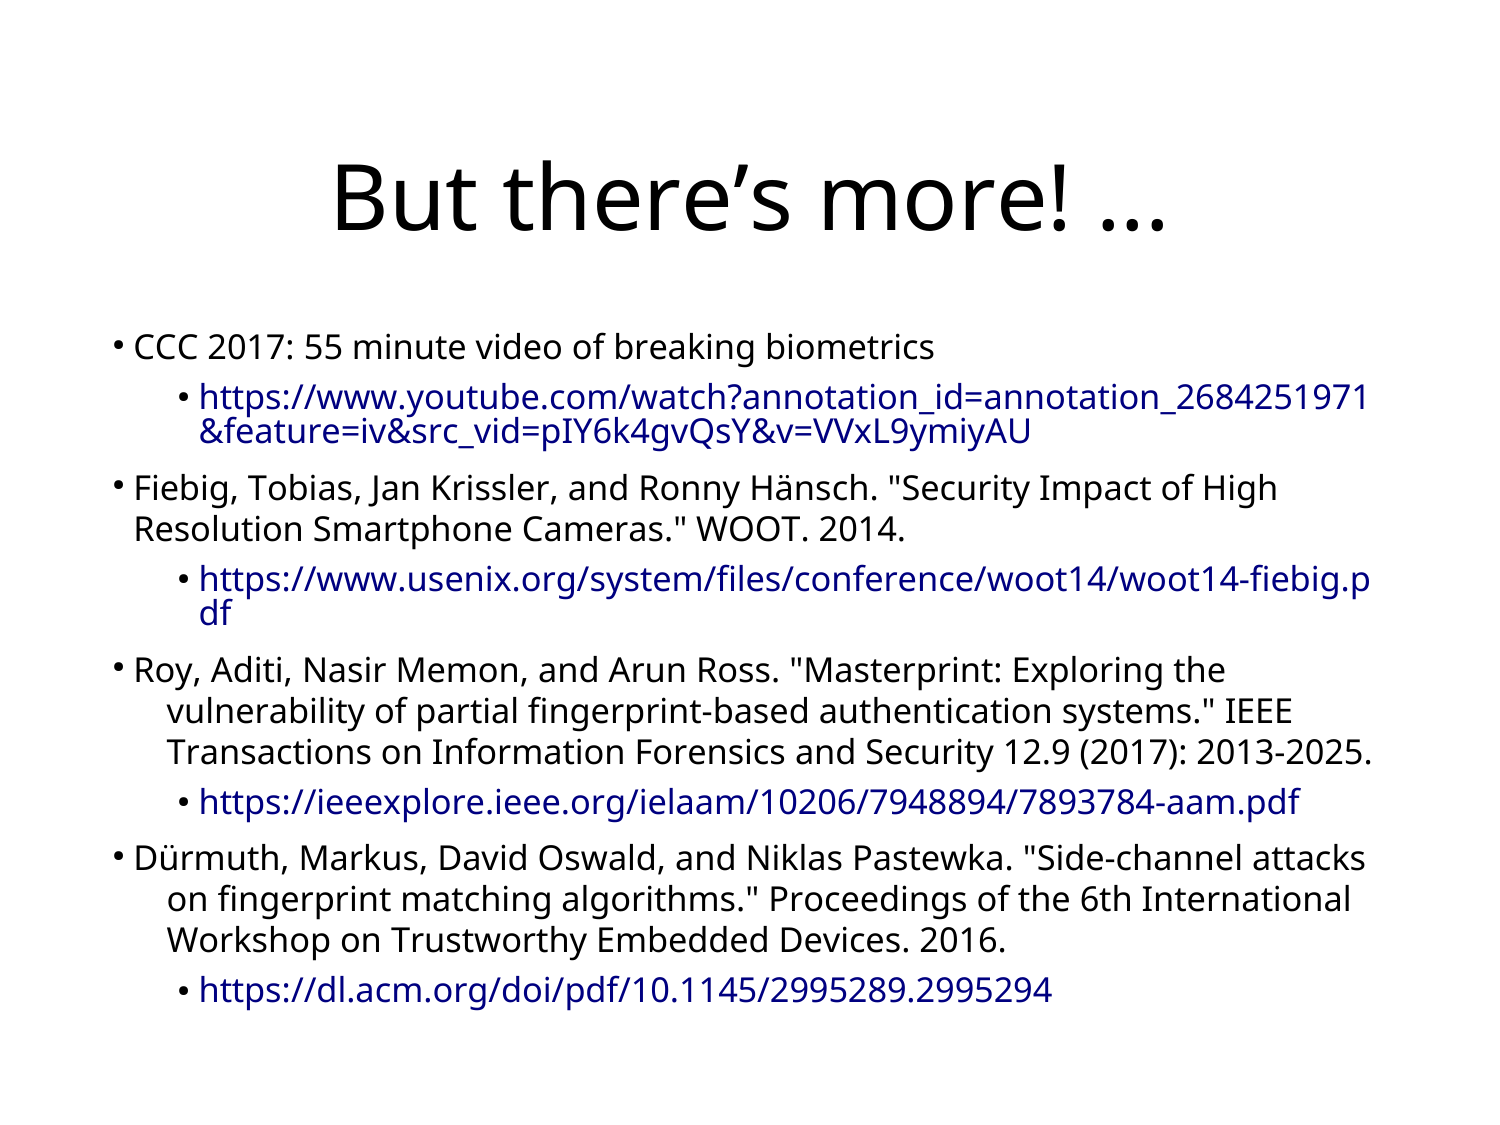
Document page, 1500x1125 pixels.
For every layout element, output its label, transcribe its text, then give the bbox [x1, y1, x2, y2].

title But there’s more! ... [112, 99, 1388, 288]
list CCC 2017: 55 minute video of breaking biometrics https://www.youtube.com/watch?annotation_id=annotation_2684251971&feature=iv&src_vid=pIY6k4gvQsY&v=VVxL9ymiyAU Fiebig, Tobias, Jan Krissler, and Ronny Hänsch. "Security Impact of High Resolution Smartphone Cameras." WOOT. 2014. https://www.usenix.org/system/files/conference/woot14/woot14-fiebig.pdf Roy, Aditi, Nasir Memon, and Arun Ross. "Masterprint: Exploring the vulnerability of partial fingerprint-based authentication systems." IEEE Transactions on Information Forensics and Security 12.9 (2017): 2013-2025. https://ieeexplore.ieee.org/ielaam/10206/7948894/7893784-aam.pdf Dürmuth, Markus, David Oswald, and Niklas Pastewka. "Side-channel attacks on fingerprint matching algorithms." Proceedings of the 6th International Workshop on Trustworthy Embedded Devices. 2016. https://dl.acm.org/doi/pdf/10.1145/2995289.2995294 [112, 324, 1388, 1000]
